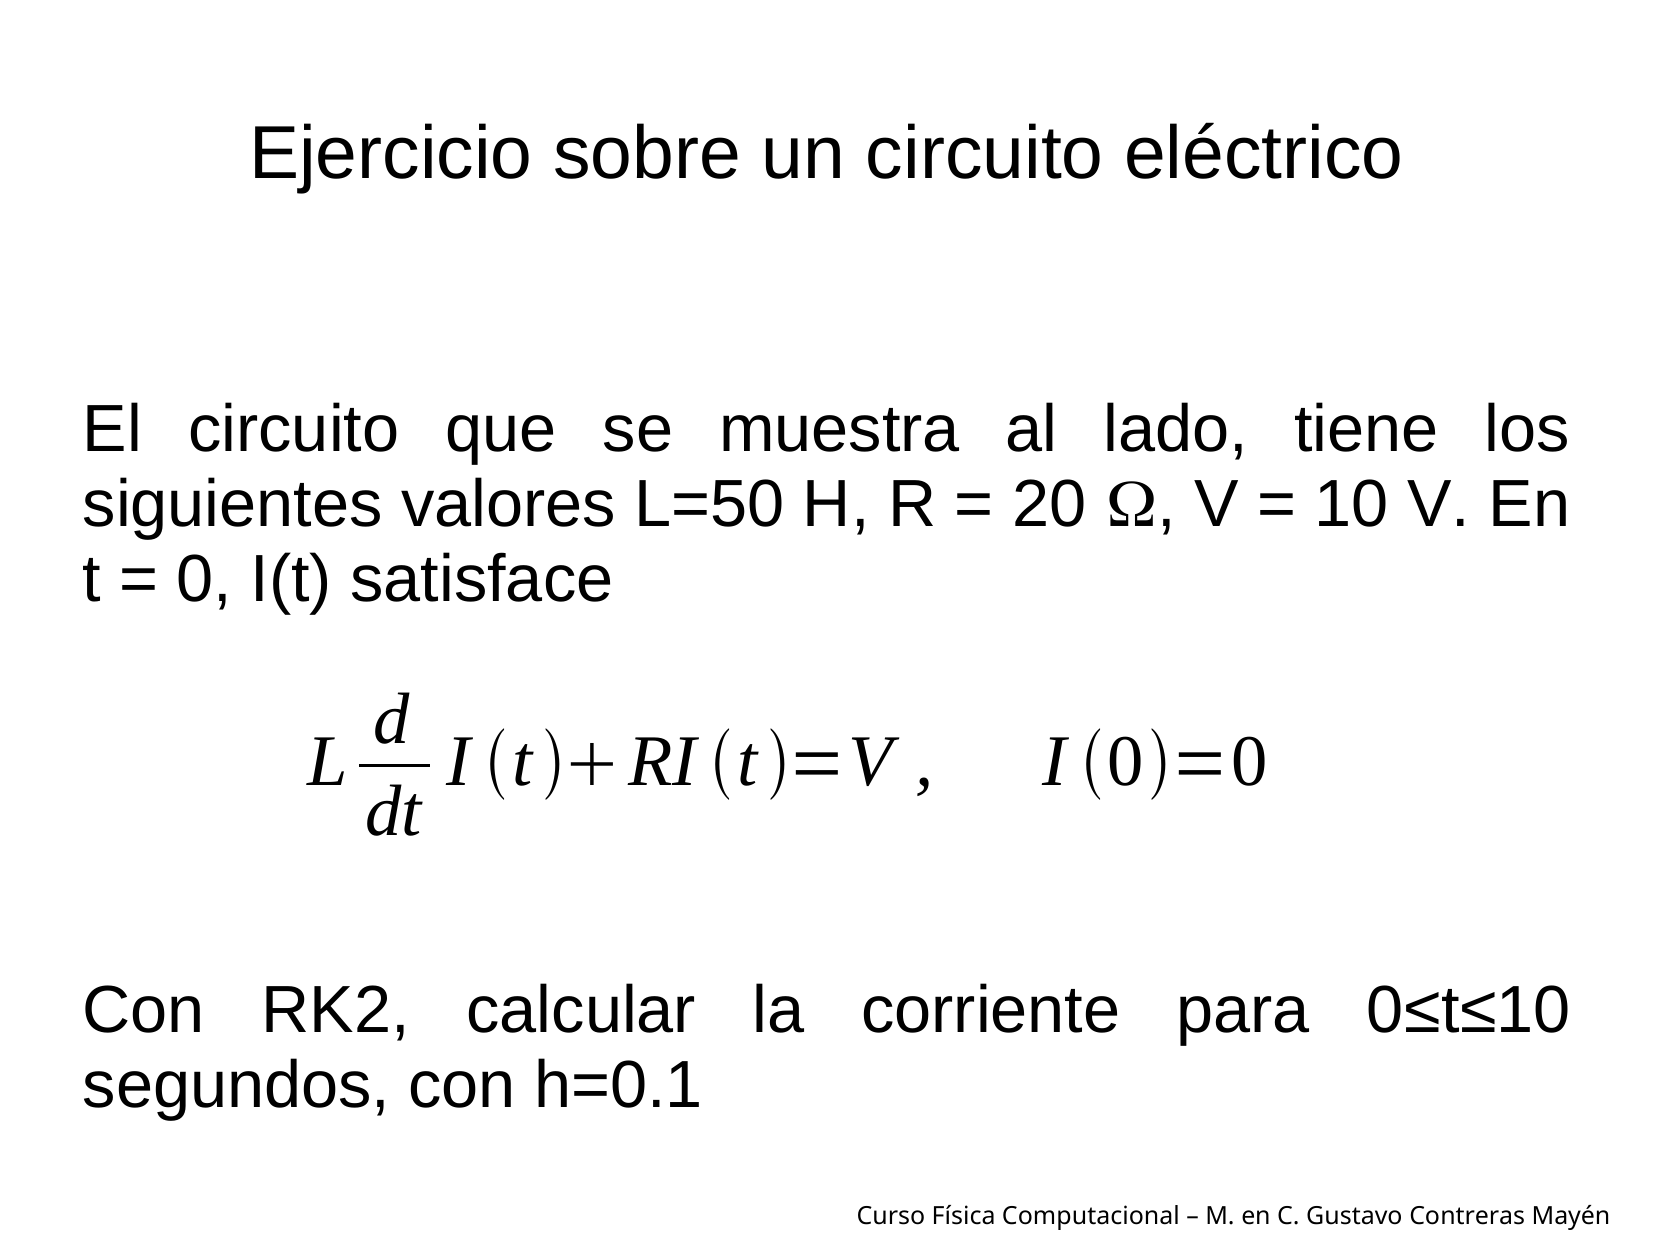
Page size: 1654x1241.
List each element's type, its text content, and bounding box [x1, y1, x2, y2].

text_box Con RK2, calcular la corriente para 0≤t≤10 segundos, con h=0.1 [82, 840, 1571, 1241]
subtitle El circuito que se muestra al lado, tiene los siguientes valores L=50 H, R = 20 W, V = 10 V. En t = 0, I(t) satisface [82, 297, 1571, 709]
chart [295, 679, 1274, 840]
title Ejercicio sobre un circuito eléctrico [82, 49, 1571, 257]
